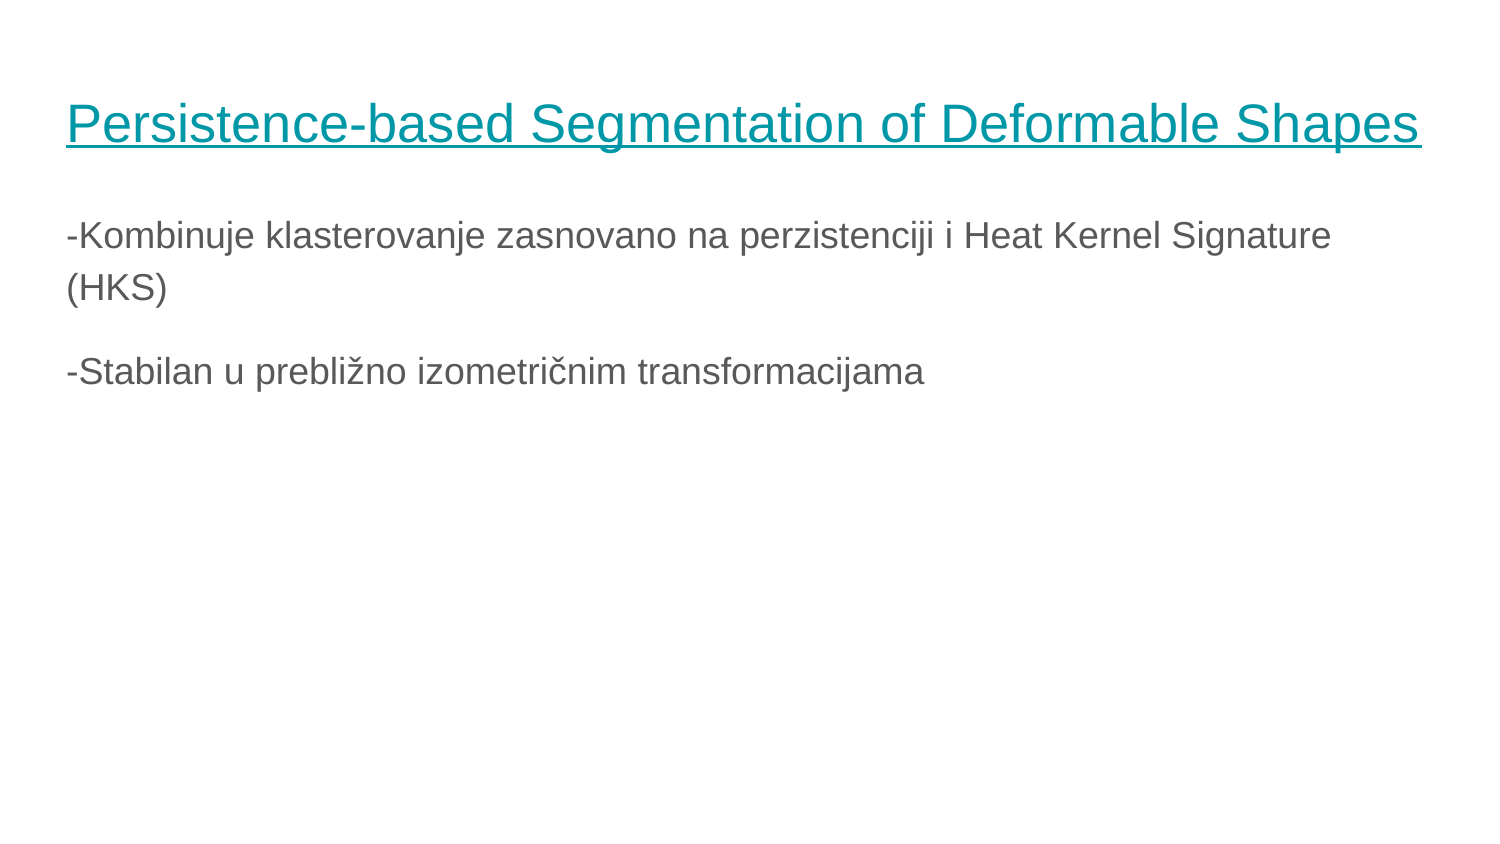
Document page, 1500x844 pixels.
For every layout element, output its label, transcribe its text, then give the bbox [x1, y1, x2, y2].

title Persistence-based Segmentation of Deformable Shapes [51, 72, 1449, 167]
list -Kombinuje klasterovanje zasnovano na perzistenciji i Heat Kernel Signature (HKS) -Stabilan u prebližno izometričnim transformacijama [51, 189, 1449, 750]
